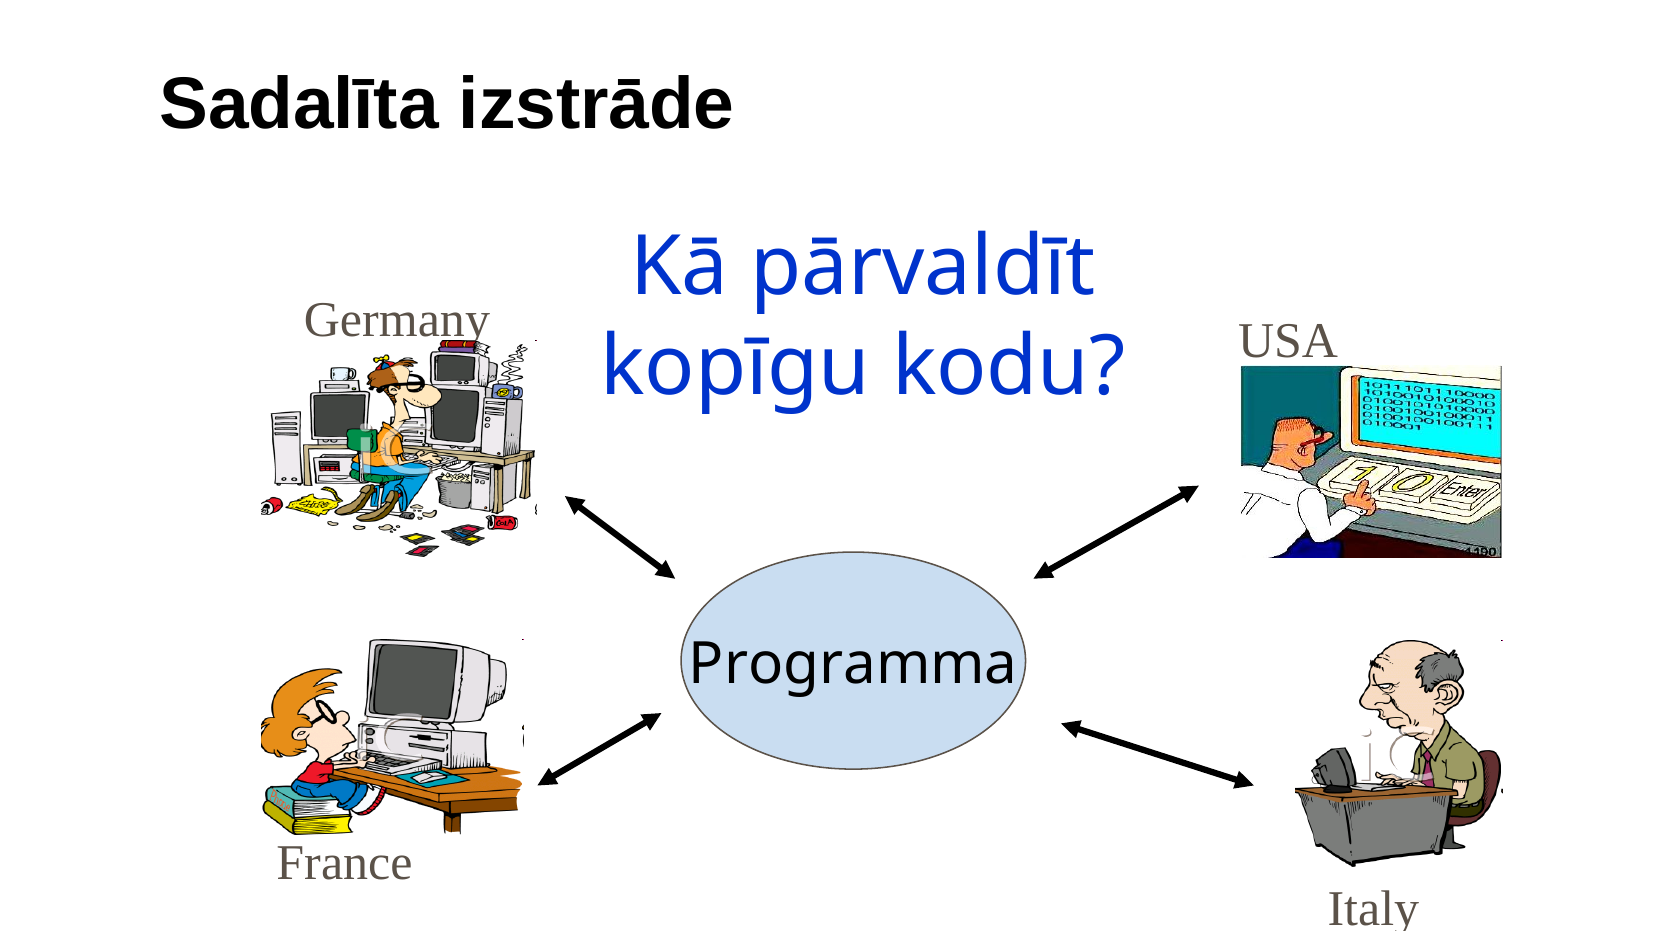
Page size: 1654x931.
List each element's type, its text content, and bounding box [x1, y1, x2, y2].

text_box Germany [289, 278, 506, 340]
picture [1295, 640, 1503, 867]
text_box Programma [681, 552, 1026, 770]
picture [1240, 365, 1502, 559]
text_box France [261, 835, 428, 898]
picture [261, 340, 537, 557]
text_box USA [1223, 299, 1353, 376]
picture [261, 639, 524, 835]
text_box Italy [1312, 868, 1435, 931]
title Sadalīta izstrāde [118, 41, 1607, 151]
text_box Kā pārvaldīt kopīgu kodu? [580, 203, 1146, 420]
